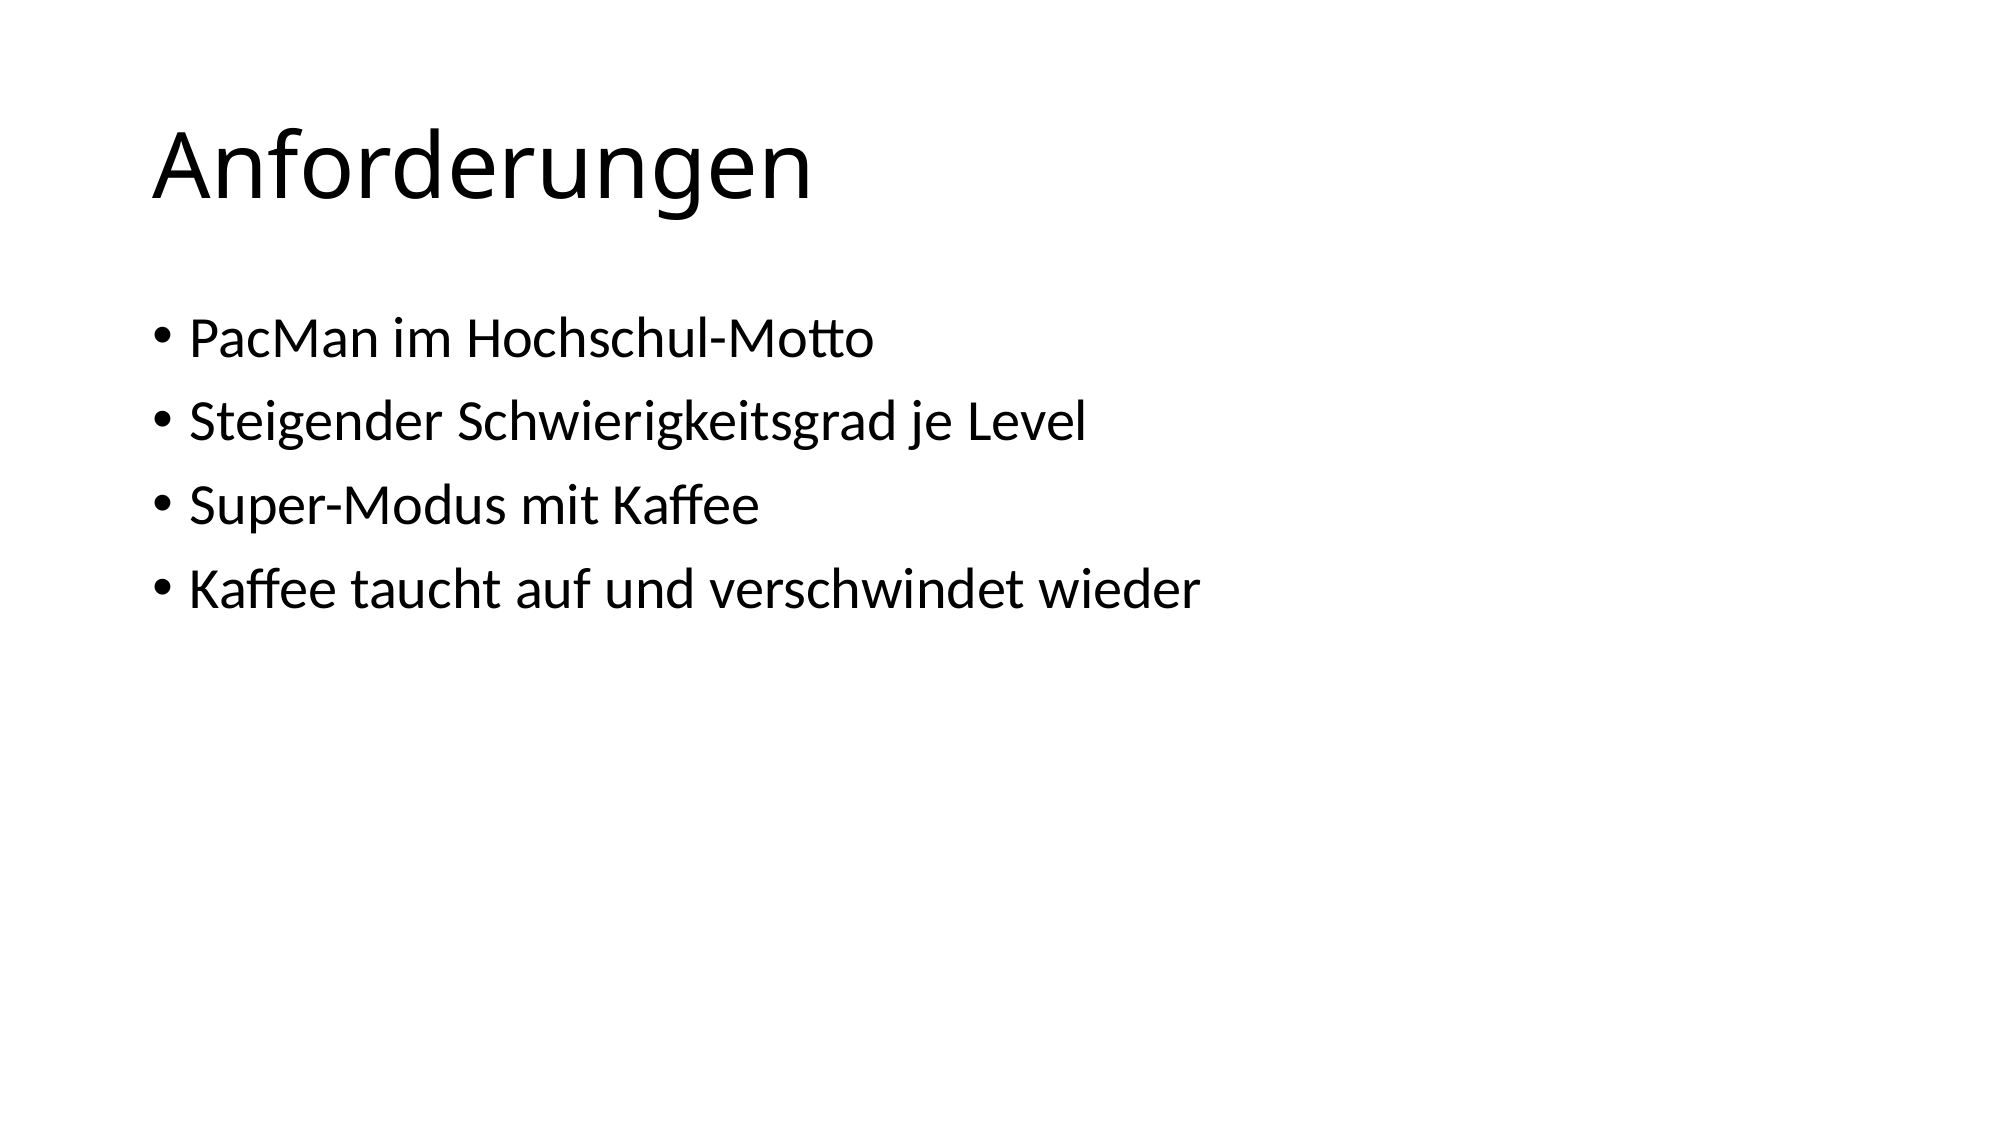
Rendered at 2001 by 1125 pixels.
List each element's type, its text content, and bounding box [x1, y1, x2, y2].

title Anforderungen [137, 59, 1863, 278]
list PacMan im Hochschul-Motto Steigender Schwierigkeitsgrad je Level Super-Modus mit Kaffee Kaffee taucht auf und verschwindet wieder [137, 299, 1863, 1014]
